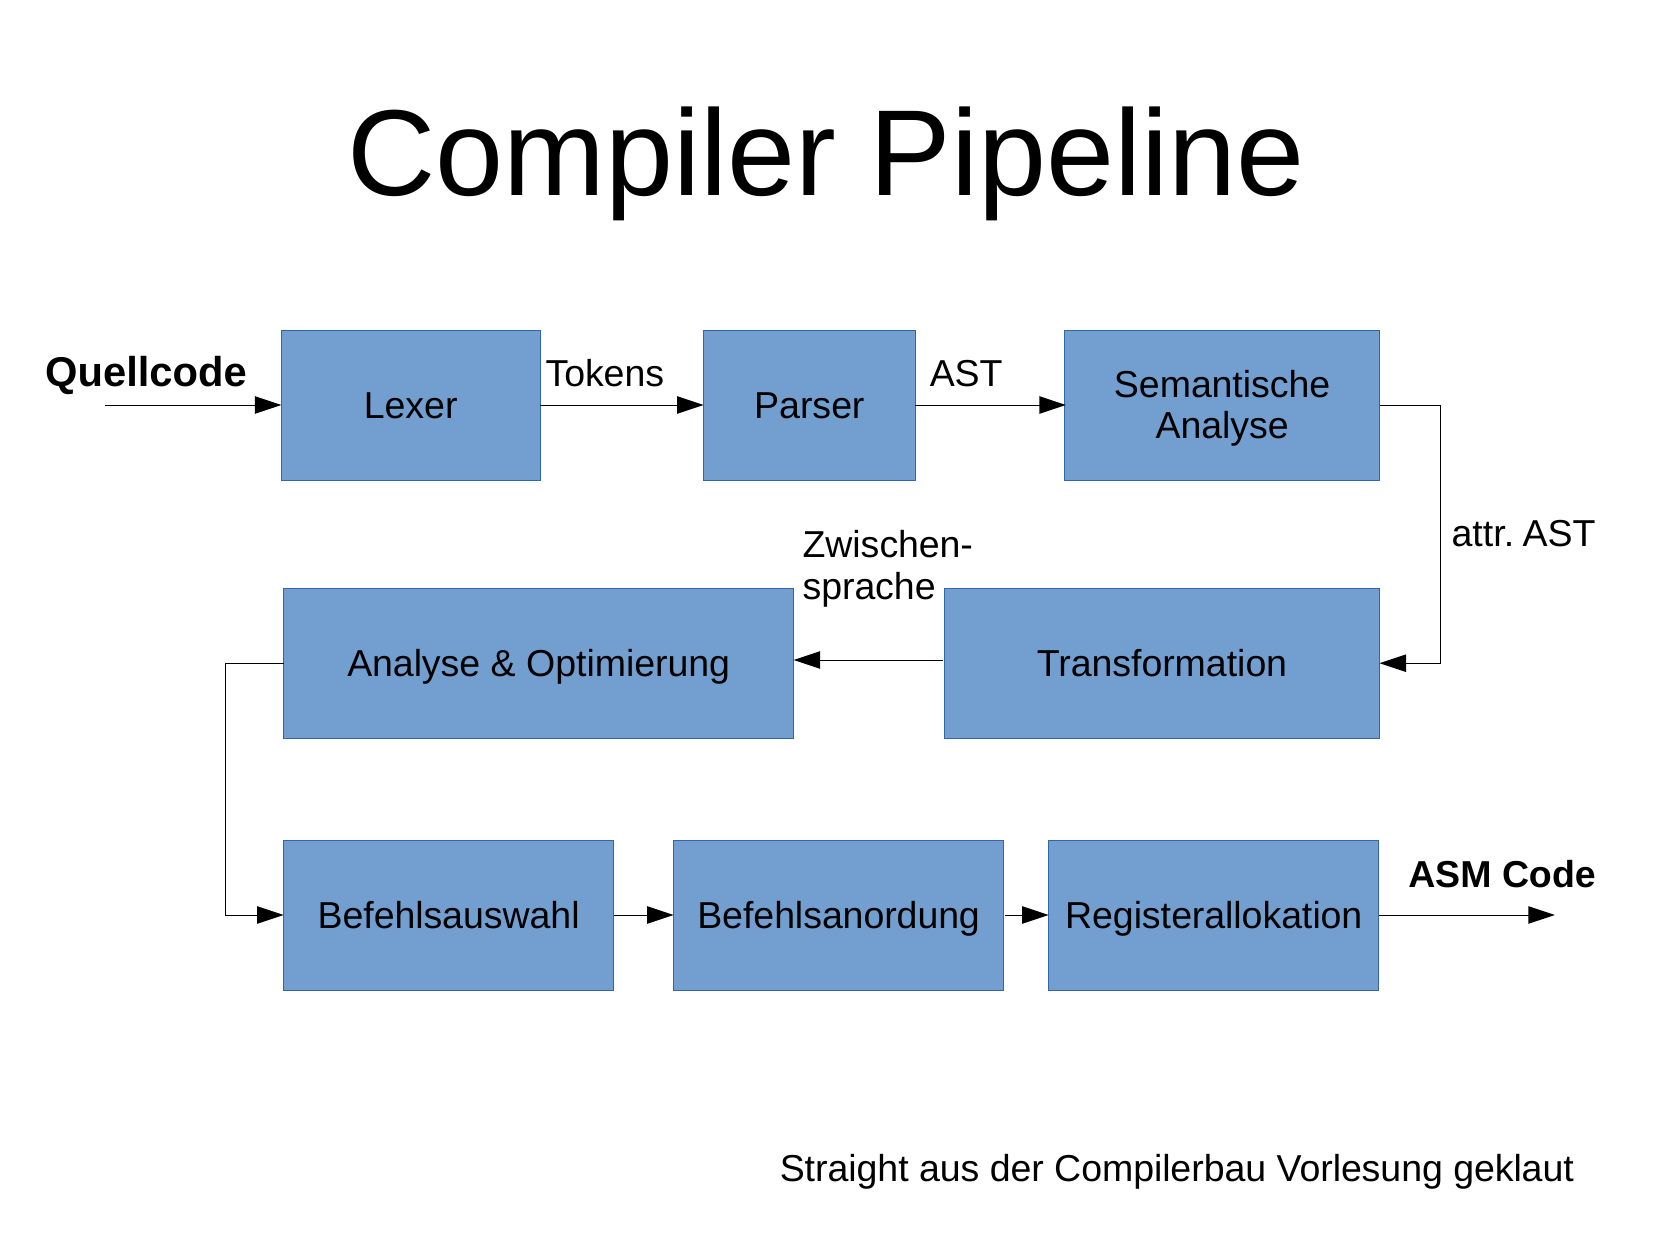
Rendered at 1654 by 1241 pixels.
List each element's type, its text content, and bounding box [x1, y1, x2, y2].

text_box Semantische Analyse [1064, 330, 1380, 481]
title Compiler Pipeline [82, 49, 1571, 257]
text_box Tokens [530, 345, 696, 444]
text_box Analyse & Optimierung [283, 588, 794, 739]
text_box Befehlsanordung [673, 840, 1004, 991]
text_box attr. AST [1436, 505, 1632, 605]
text_box Zwischen-sprache [787, 516, 1000, 616]
text_box Lexer [281, 330, 541, 481]
text_box Parser [703, 330, 916, 481]
text_box Transformation [944, 588, 1380, 739]
text_box AST [915, 345, 1081, 445]
text_box Befehlsauswahl [283, 840, 614, 991]
text_box ASM Code [1393, 845, 1621, 945]
text_box Straight aus der Compilerbau Vorlesung geklaut [765, 1140, 1636, 1239]
text_box Quellcode [30, 341, 271, 441]
text_box Registerallokation [1048, 840, 1379, 991]
